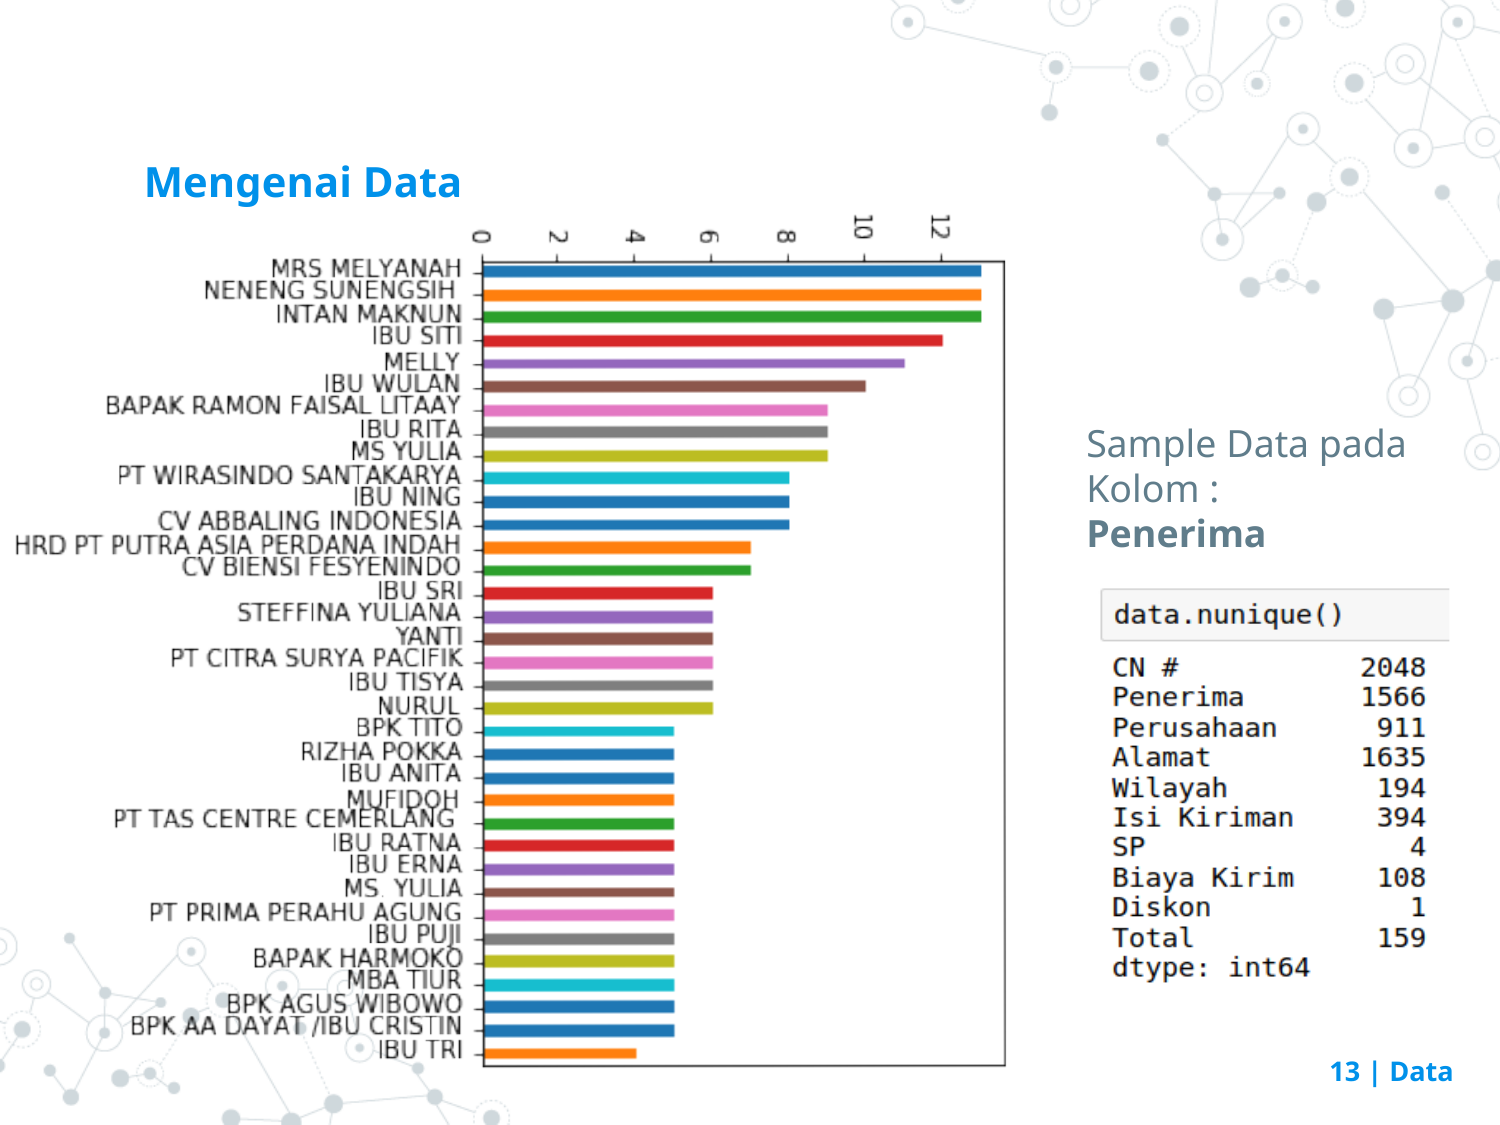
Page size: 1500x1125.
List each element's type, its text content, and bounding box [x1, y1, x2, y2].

title Mengenai Data [128, 149, 1372, 222]
slide_number <number> | Data [1245, 1038, 1469, 1125]
picture [0, 0, 1500, 1125]
text_box Sample Data pada Kolom : Penerima [1065, 404, 1500, 901]
